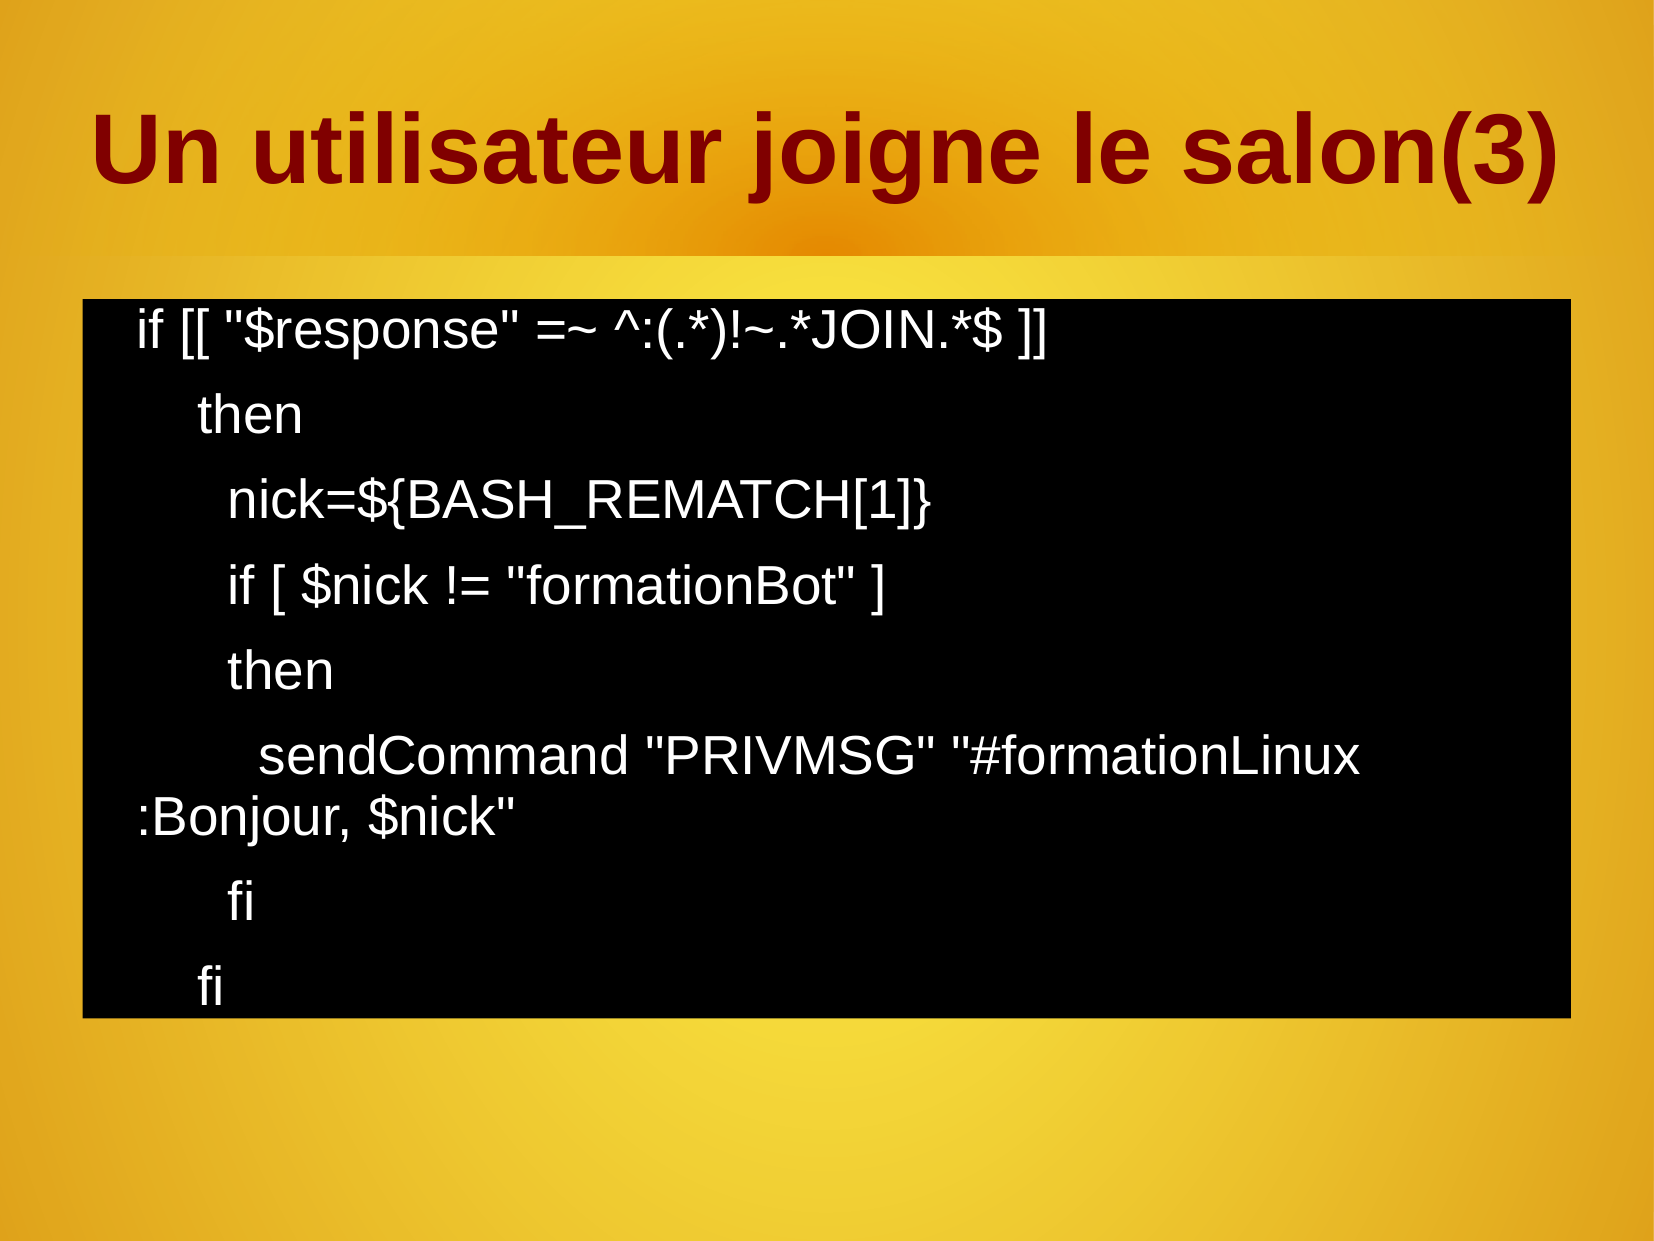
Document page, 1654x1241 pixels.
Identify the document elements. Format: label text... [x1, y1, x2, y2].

list if [[ "$response" =~ ^:(.*)!~.*JOIN.*$ ]] then nick=${BASH_REMATCH[1]} if [ $nick != "formationBot" ] then sendCommand "PRIVMSG" "#formationLinux :Bonjour, $nick" fi fi [82, 299, 1571, 1019]
title Un utilisateur joigne le salon(3) [82, 47, 1571, 252]
